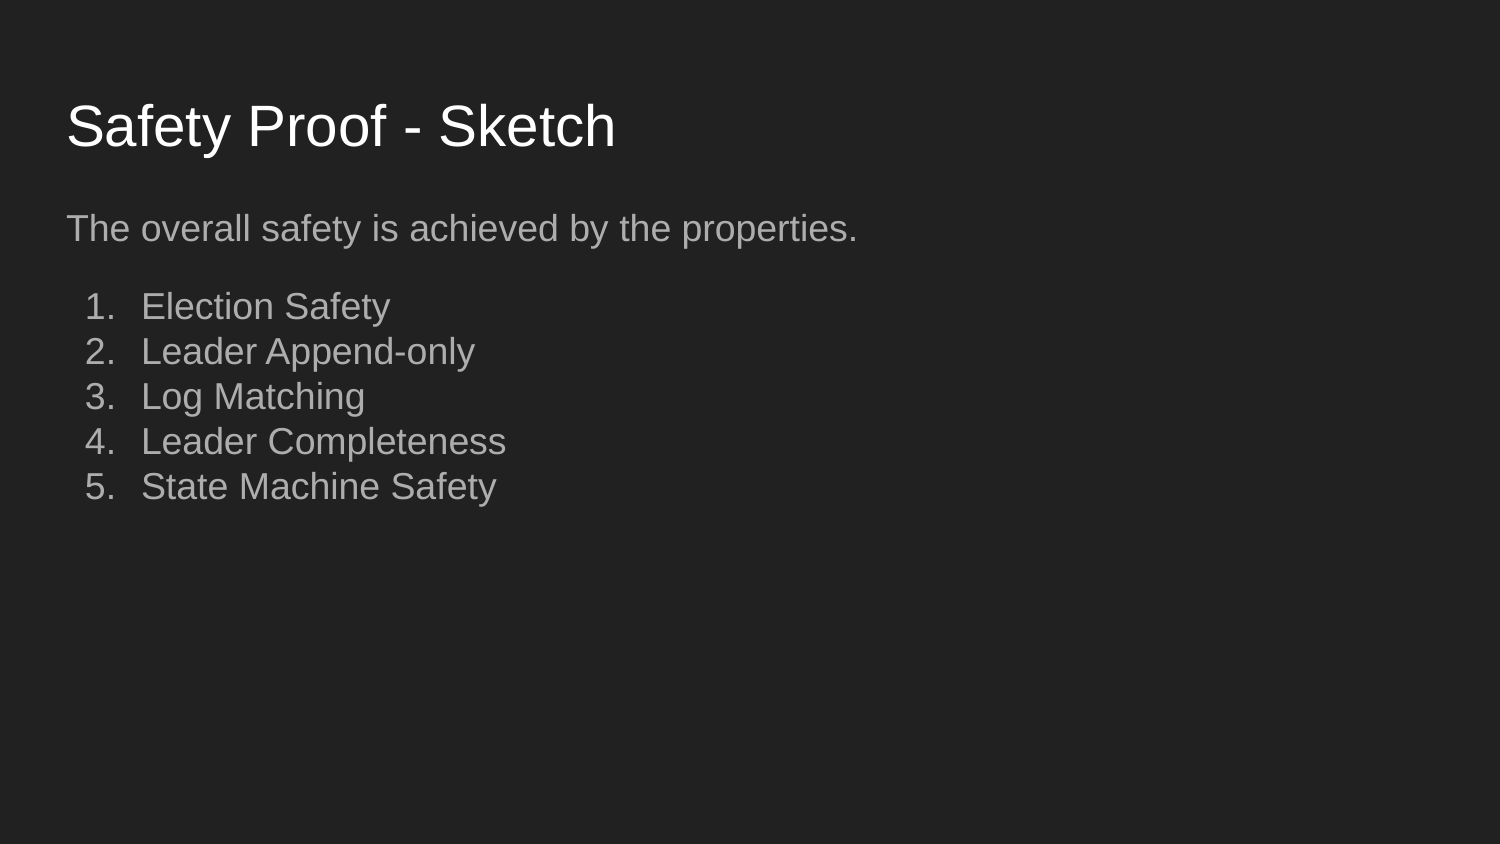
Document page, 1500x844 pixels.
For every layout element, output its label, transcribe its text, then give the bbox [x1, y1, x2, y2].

list The overall safety is achieved by the properties. Election Safety Leader Append-only Log Matching Leader Completeness State Machine Safety [51, 189, 1449, 750]
title Safety Proof - Sketch [51, 72, 1449, 167]
